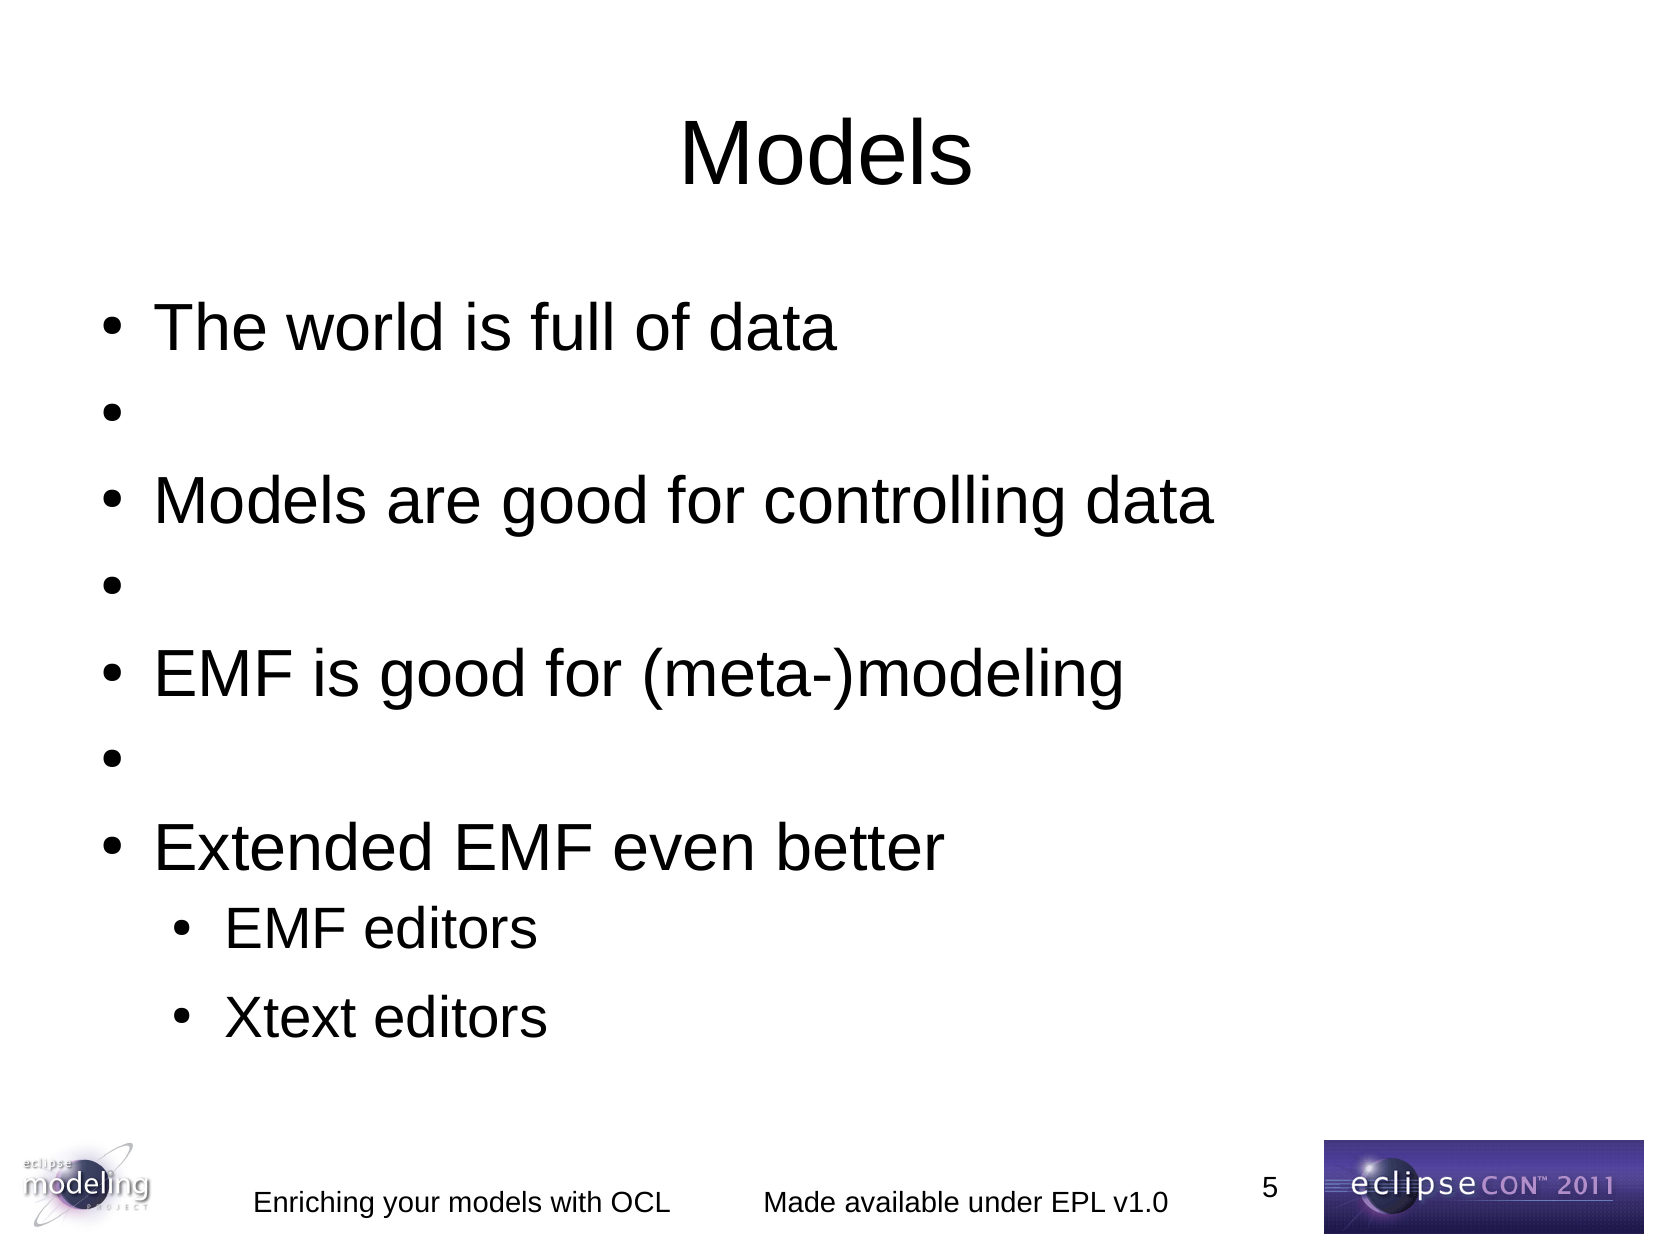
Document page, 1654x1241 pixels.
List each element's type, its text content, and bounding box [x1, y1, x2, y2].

picture [9, 1136, 156, 1235]
list The world is full of data Models are good for controlling data EMF is good for (meta-)modeling Extended EMF even better EMF editors Xtext editors [82, 290, 1571, 1094]
picture [1324, 1140, 1644, 1234]
title Models [82, 56, 1571, 250]
